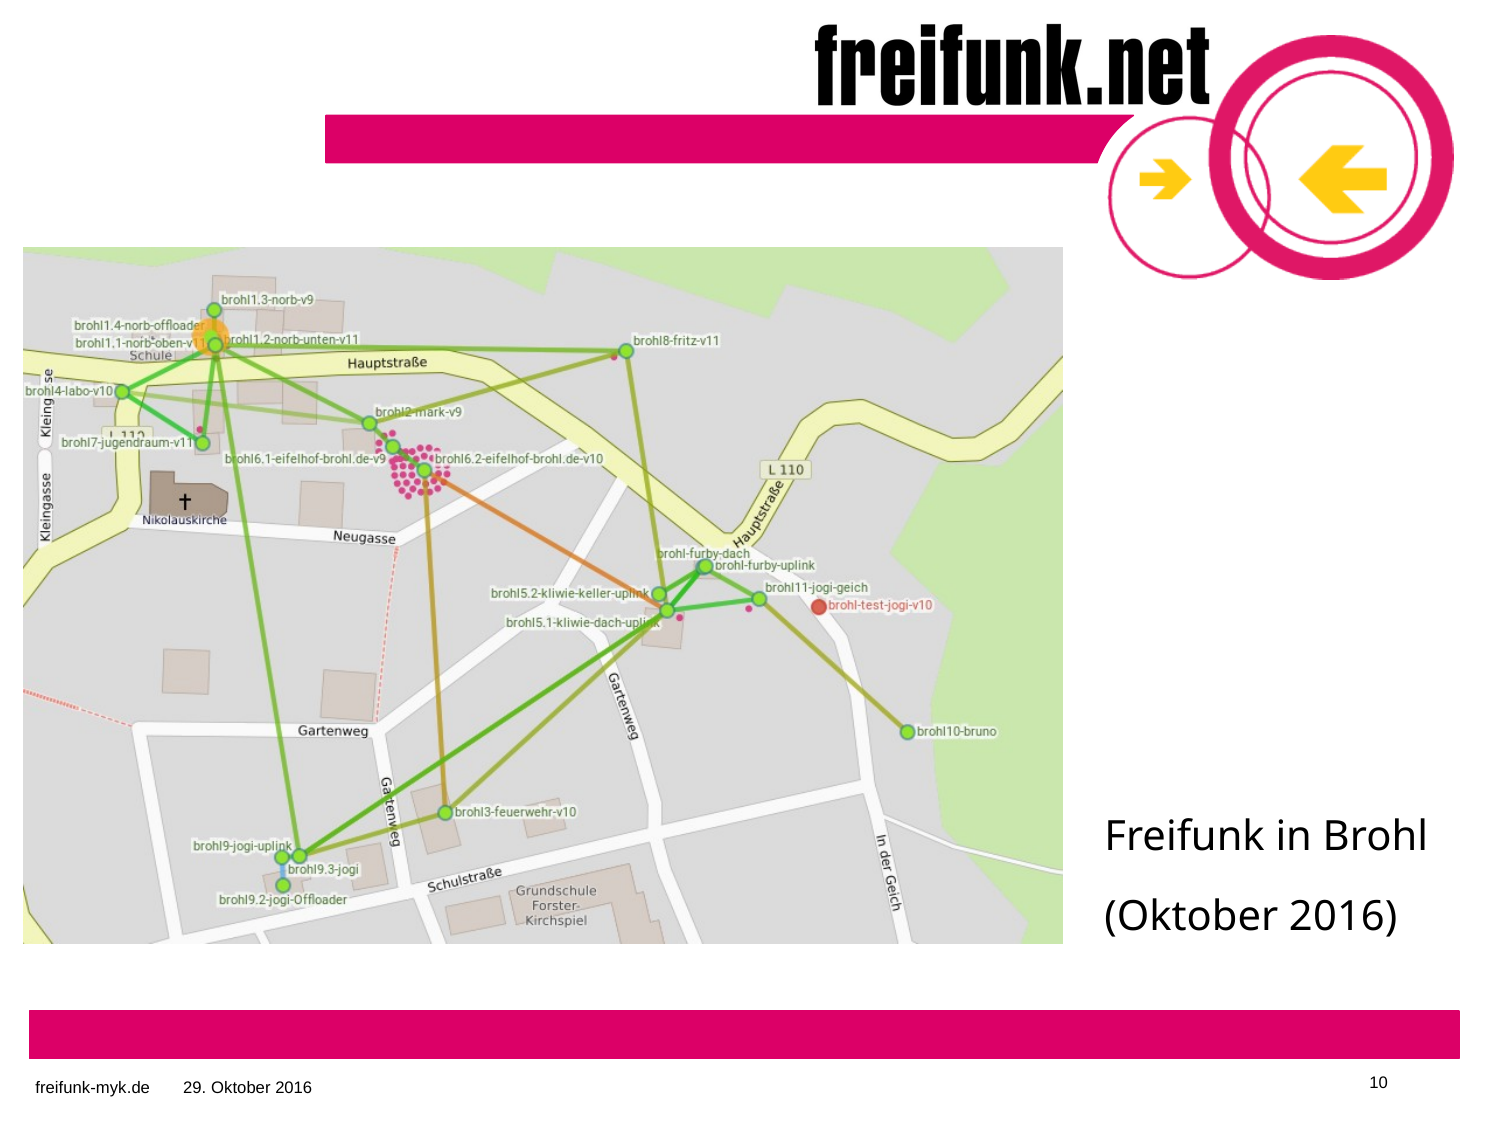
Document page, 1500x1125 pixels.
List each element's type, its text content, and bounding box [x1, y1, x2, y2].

picture [816, 24, 1454, 280]
list Freifunk in Brohl (Oktober 2016) [1086, 808, 1453, 957]
picture [23, 247, 1063, 944]
